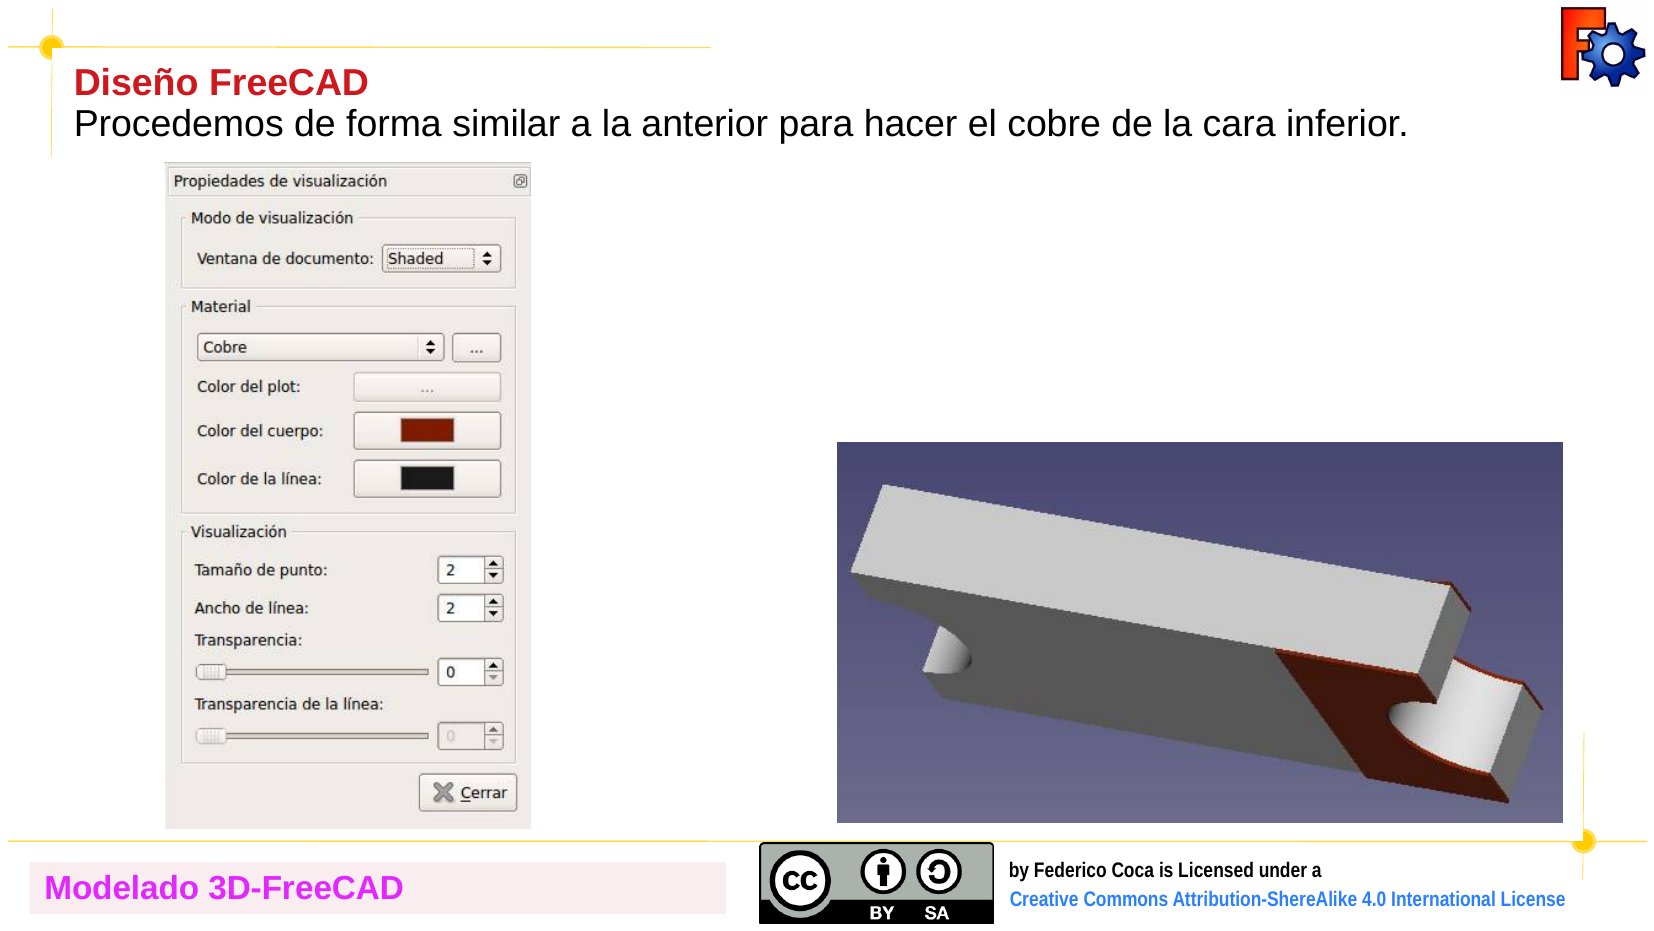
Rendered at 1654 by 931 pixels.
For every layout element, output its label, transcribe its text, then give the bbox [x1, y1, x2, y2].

text_box Modelado 3D-FreeCAD [29, 862, 727, 915]
picture [164, 162, 531, 829]
picture [837, 442, 1563, 823]
text_box Diseño FreeCAD Procedemos de forma similar a la anterior para hacer el cobre de la cara inferior. [59, 53, 1534, 237]
picture [1556, 0, 1651, 95]
